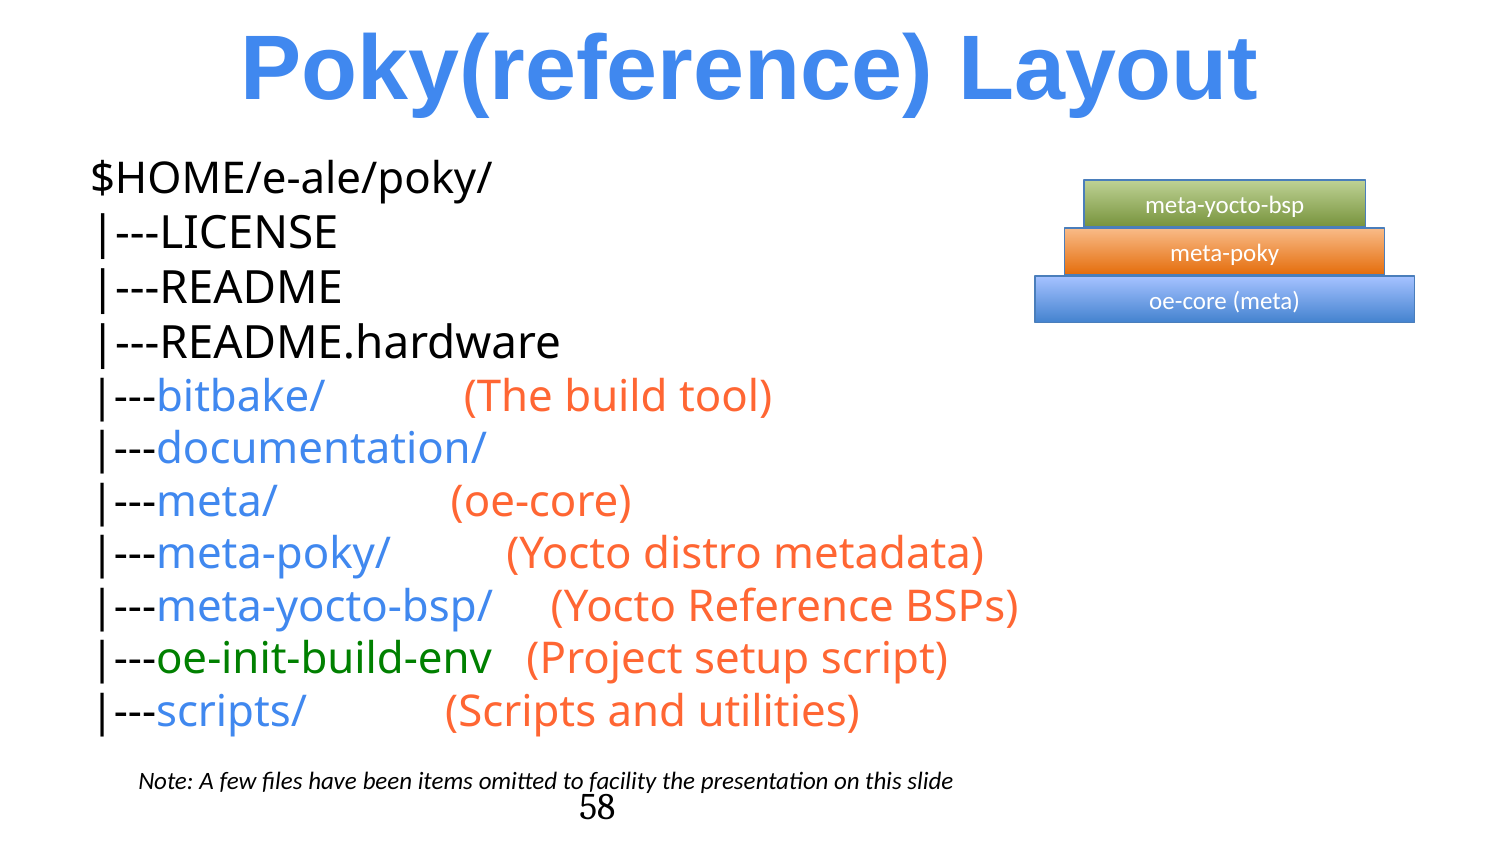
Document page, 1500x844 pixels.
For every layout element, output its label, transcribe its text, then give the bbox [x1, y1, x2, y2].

text_box oe-core (meta) [1198, 275, 1415, 323]
text_box meta-yocto-bsp [1198, 179, 1366, 227]
text_box $HOME/e-ale/poky/ |---LICENSE |---README |---README.hardware |---bitbake/ (The build tool) |---documentation/ |---meta/ (oe-core) |---meta-poky/ (Yocto distro metadata) |---meta-yocto-bsp/ (Yocto Reference BSPs) |---oe-init-build-env (Project setup script) |---scripts/ (Scripts and utilities) [74, 142, 1198, 758]
text_box Poky(reference) Layout [75, 10, 1425, 115]
text_box Note: A few files have been items omitted to facility the presentation on this slide [123, 757, 1332, 791]
text_box <number> [475, 791, 631, 827]
text_box meta-poky [1198, 228, 1385, 276]
